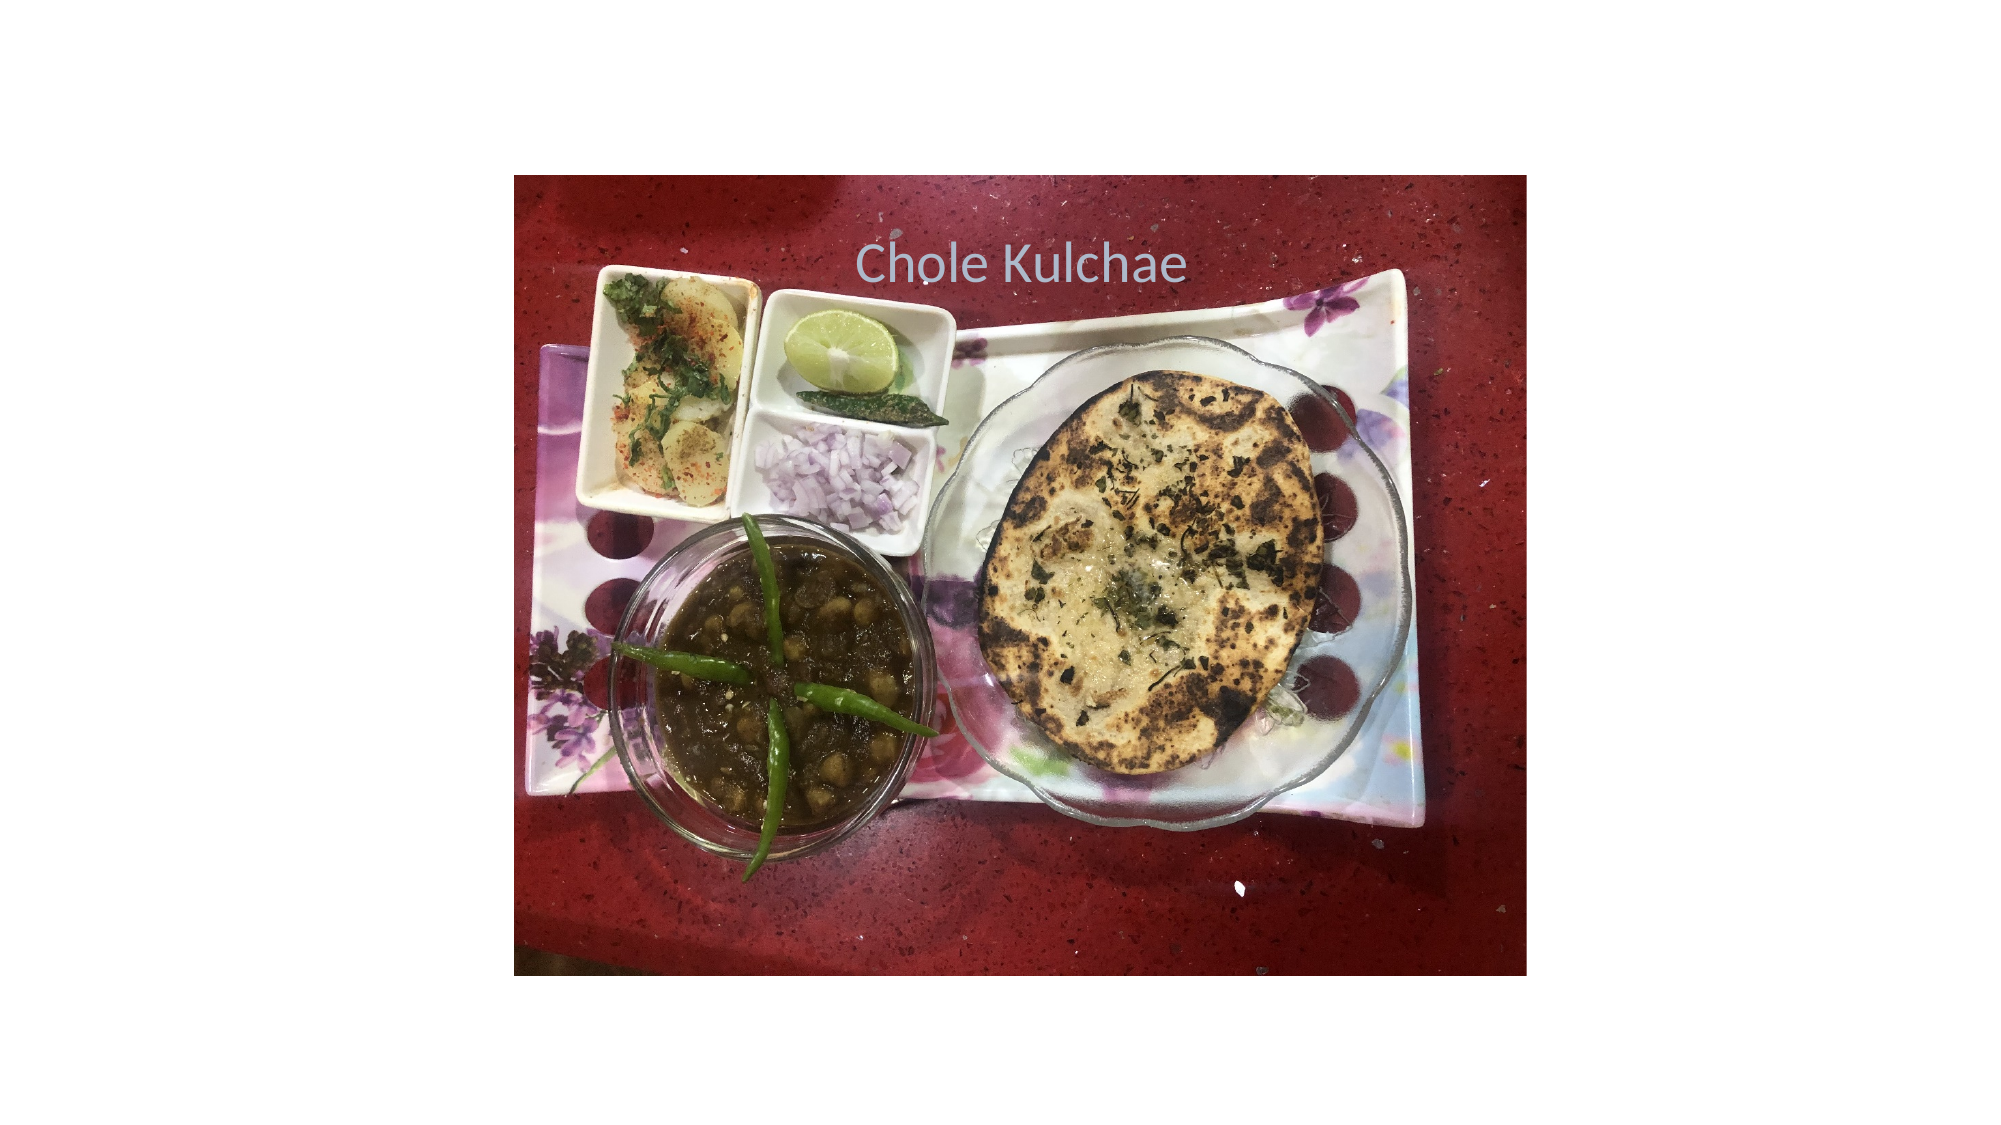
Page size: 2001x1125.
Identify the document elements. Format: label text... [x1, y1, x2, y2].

picture [514, 175, 1527, 976]
list Chole Kulchae [840, 224, 1486, 851]
